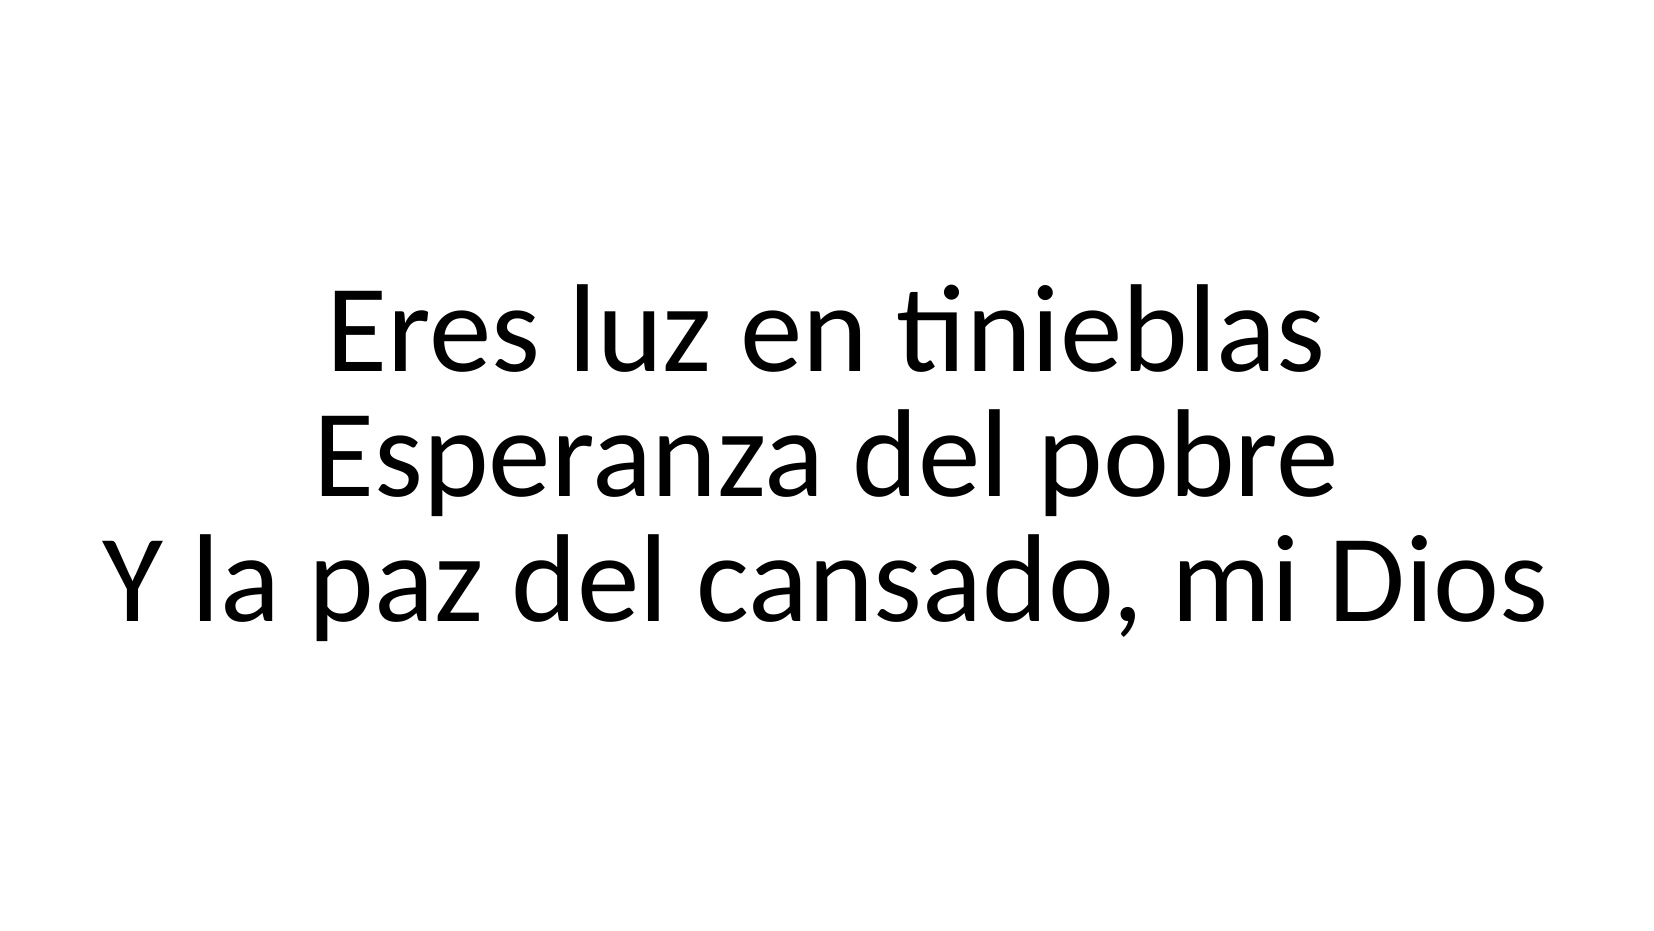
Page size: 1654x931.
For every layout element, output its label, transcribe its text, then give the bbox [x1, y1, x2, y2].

title Eres luz en tinieblas Esperanza del pobre Y la paz del cansado, mi Dios [0, 0, 1654, 931]
